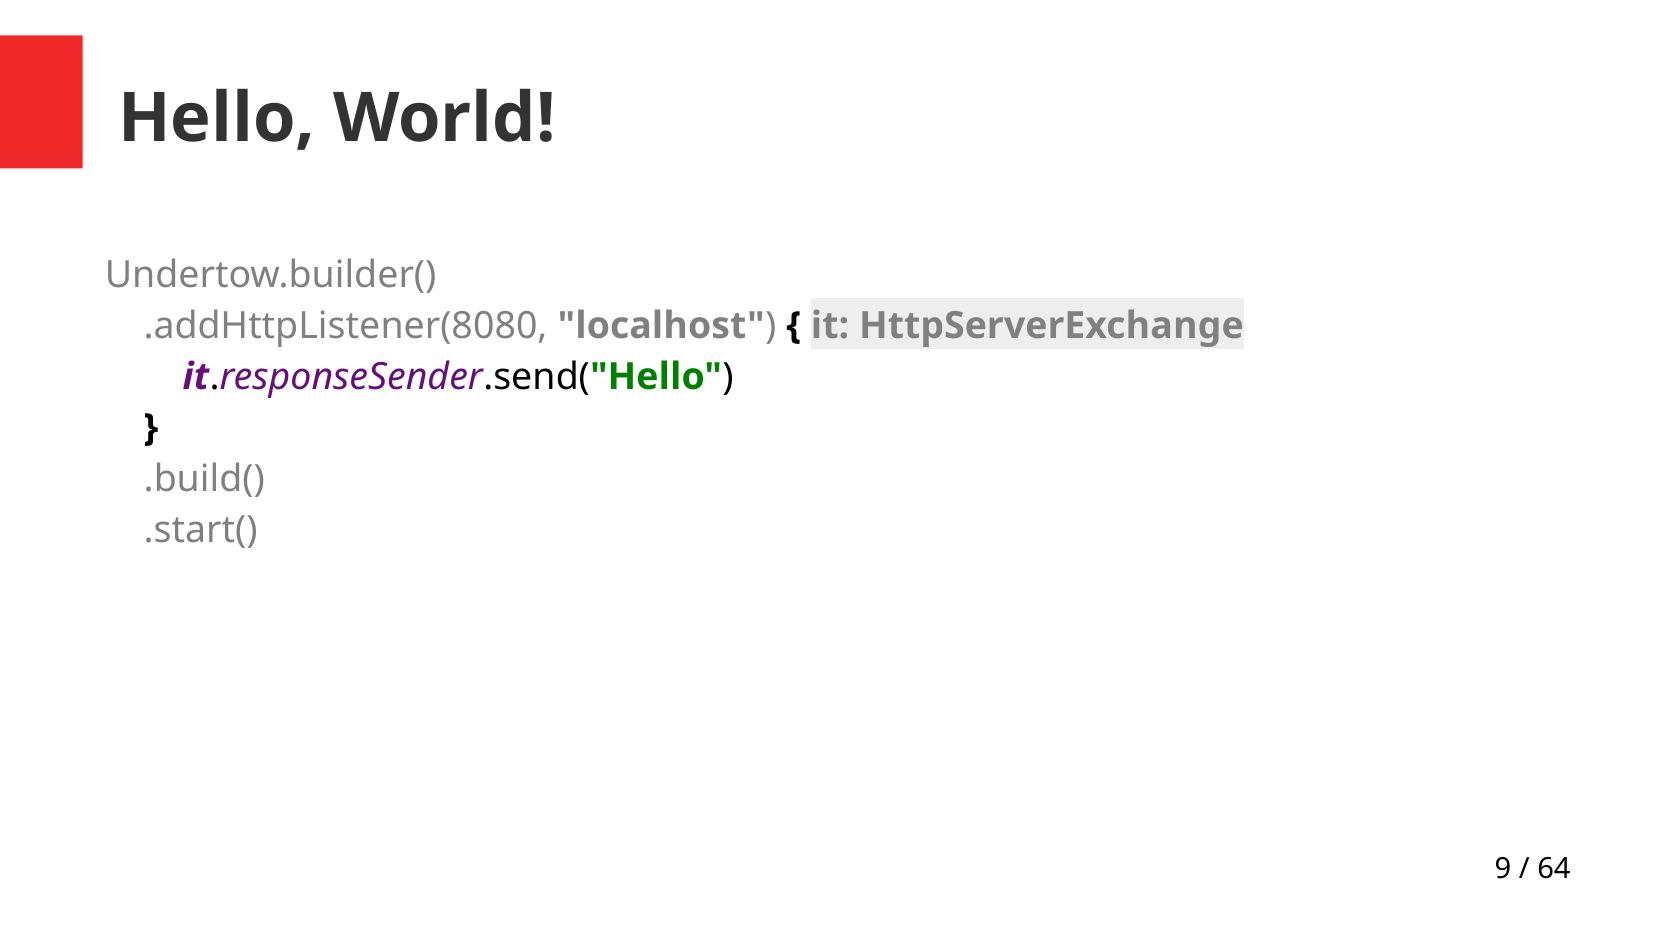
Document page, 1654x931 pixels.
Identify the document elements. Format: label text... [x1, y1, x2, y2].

text_box Undertow.builder() .addHttpListener(8080, "localhost") { it: HttpServerExchange it.responseSender.send("Hello") } .build() .start() [90, 240, 1654, 827]
title Hello, World! [118, 37, 1571, 193]
